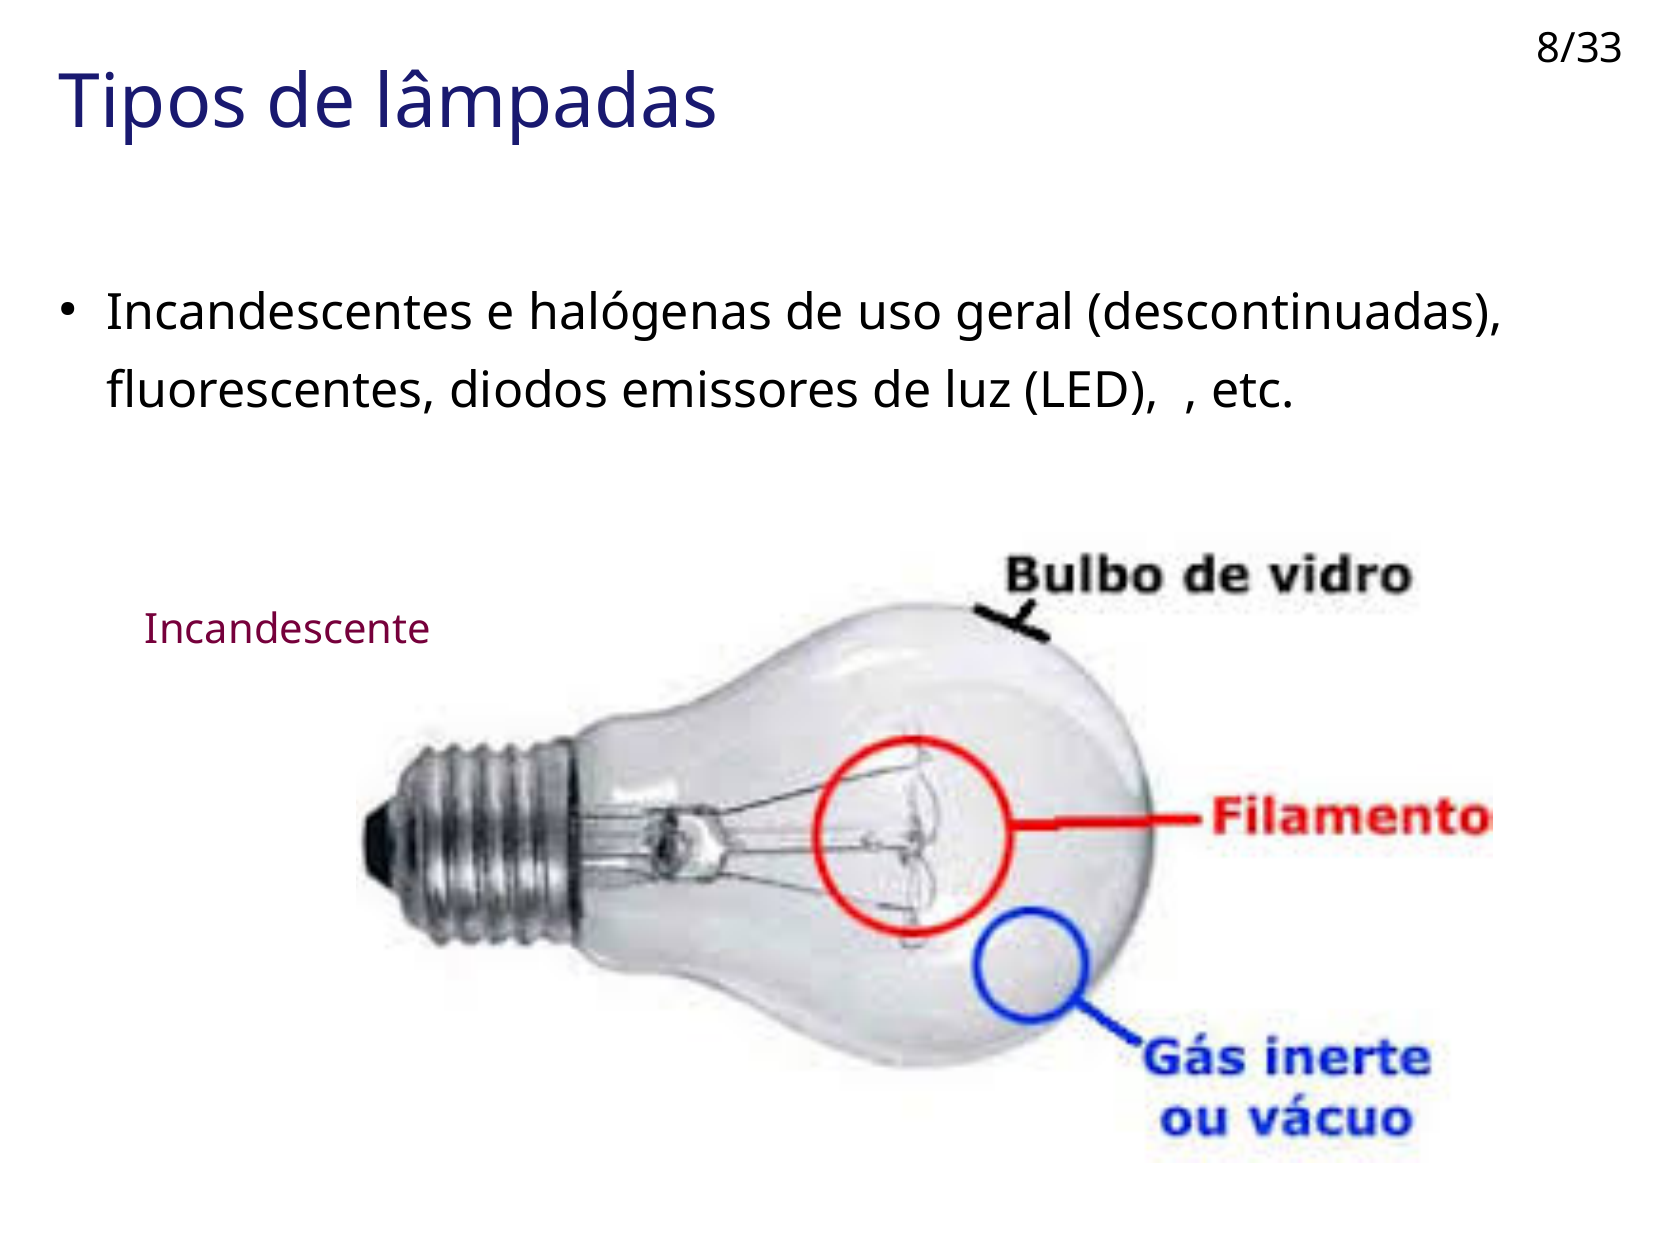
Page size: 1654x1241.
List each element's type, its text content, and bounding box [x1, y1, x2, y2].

title Tipos de lâmpadas [59, 47, 1625, 166]
list Incandescentes e halógenas de uso geral (descontinuadas), fluorescentes, diodos emissores de luz (LED), , etc. [59, 265, 1625, 1211]
picture [356, 524, 1493, 1163]
text_box Incandescente [130, 590, 447, 663]
